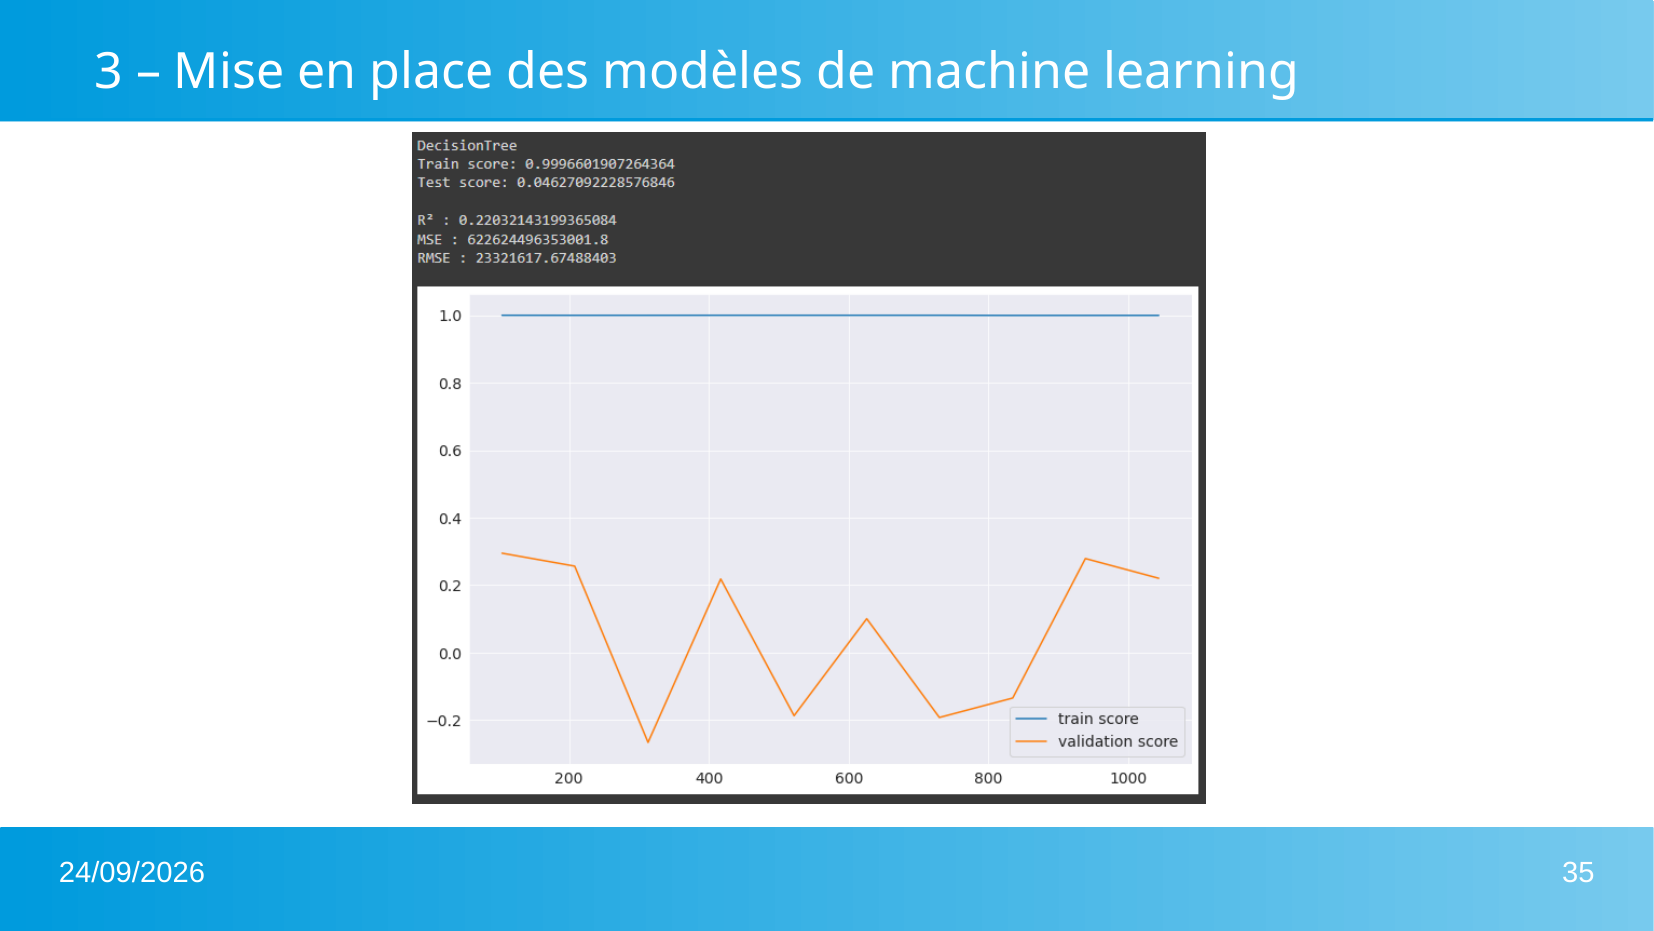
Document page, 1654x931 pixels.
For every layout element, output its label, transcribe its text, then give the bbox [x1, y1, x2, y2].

picture [412, 132, 1206, 804]
title 3 – Mise en place des modèles de machine learning [59, 29, 1595, 108]
